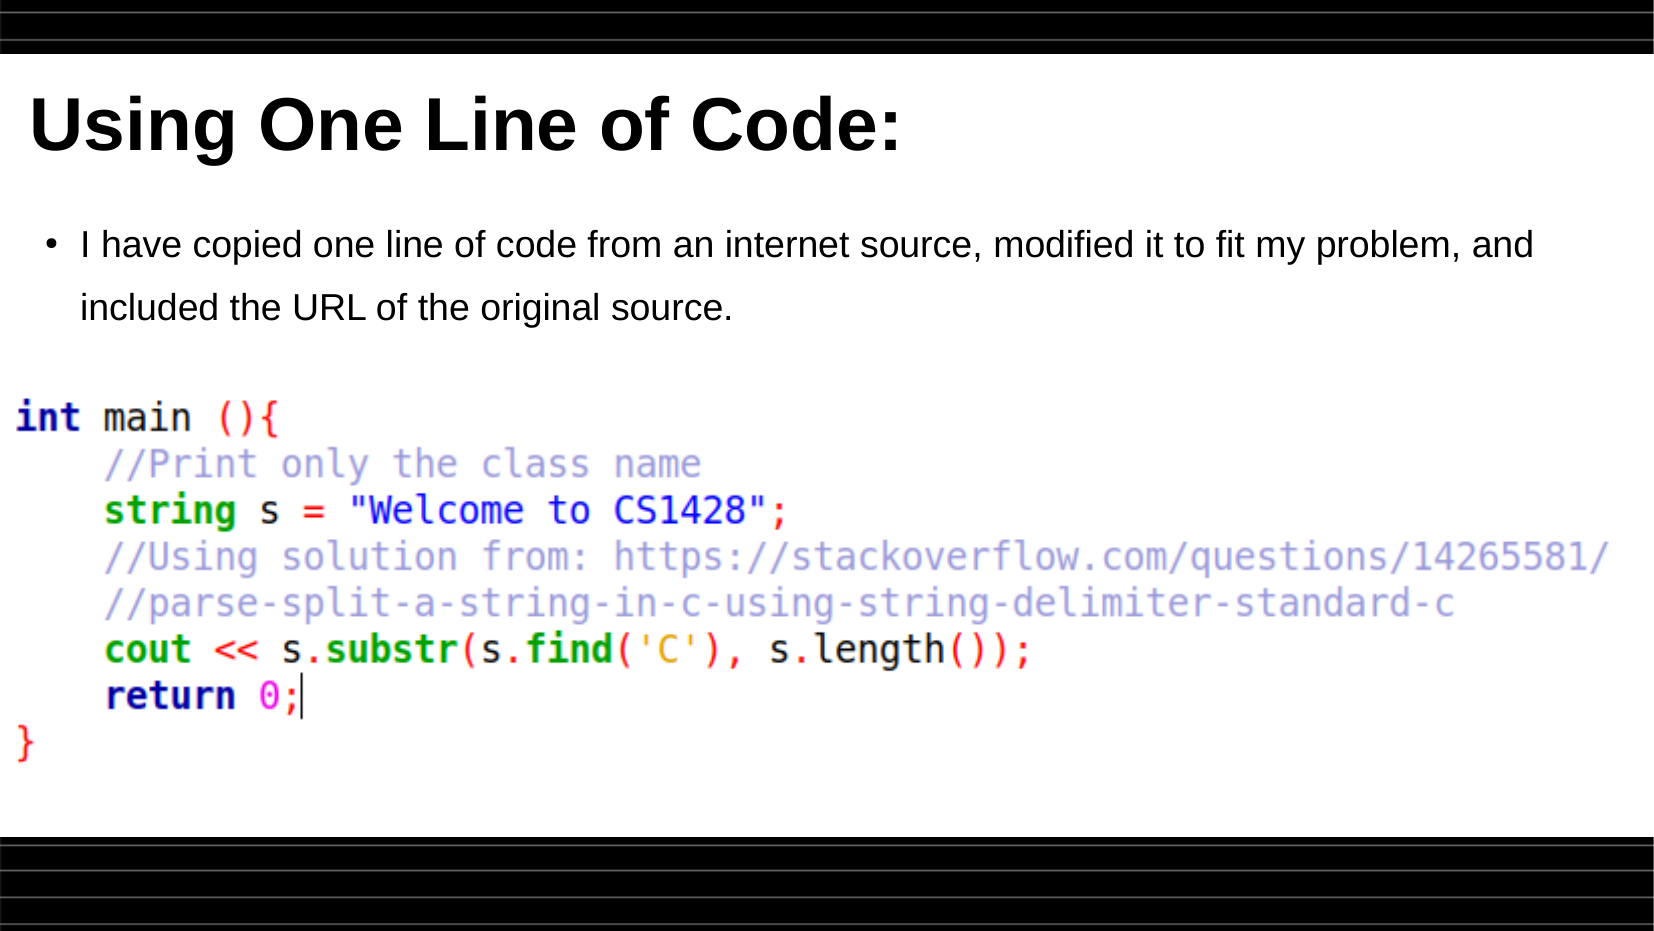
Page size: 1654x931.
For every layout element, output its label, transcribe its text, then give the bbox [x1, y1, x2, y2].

picture [0, 0, 1654, 54]
text_box Using One Line of Code: [15, 75, 1591, 174]
picture [0, 837, 1654, 931]
text_box I have copied one line of code from an internet source, modified it to fit my problem, and included the URL of the original source. [30, 195, 1576, 361]
picture [15, 379, 1629, 781]
